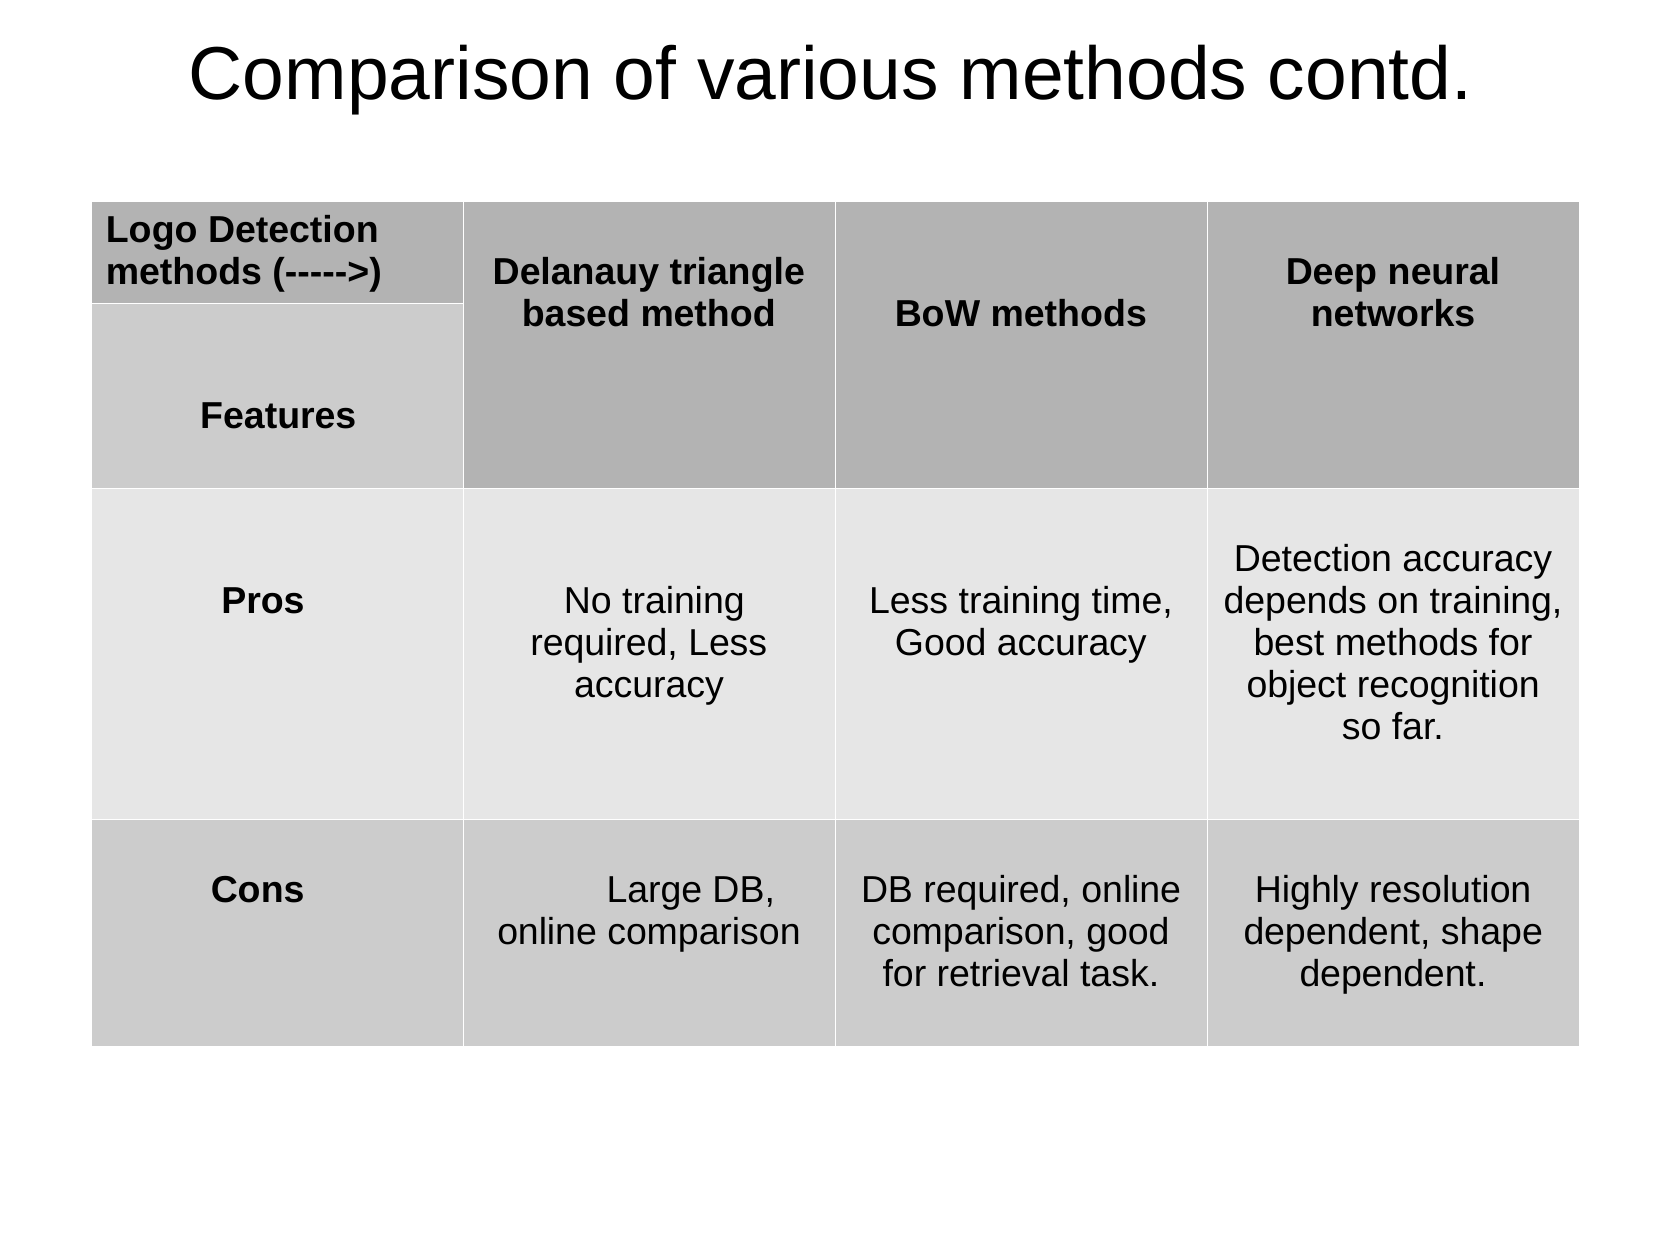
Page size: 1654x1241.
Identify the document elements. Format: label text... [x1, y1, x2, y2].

table_cell Less training time, Good accuracy [836, 489, 1207, 819]
title Comparison of various methods contd. [86, 17, 1576, 130]
table_header BoW methods [836, 202, 1207, 488]
table_header Logo Detection methods (----->) [92, 202, 463, 303]
table_cell Highly resolution dependent, shape dependent. [1208, 820, 1579, 1046]
table_cell DB required, online comparison, good for retrieval task. [836, 820, 1207, 1046]
table_cell No training required, Less accuracy [464, 489, 835, 819]
table_header Deep neural networks [1208, 202, 1579, 488]
table_cell Large DB, online comparison [464, 820, 835, 1046]
table_cell Features [92, 304, 463, 488]
table_header Delanauy triangle based method [464, 202, 835, 488]
table_cell Pros [92, 489, 463, 819]
table_cell Cons [92, 820, 463, 1046]
table_cell Detection accuracy depends on training, best methods for object recognition so far. [1208, 489, 1579, 819]
